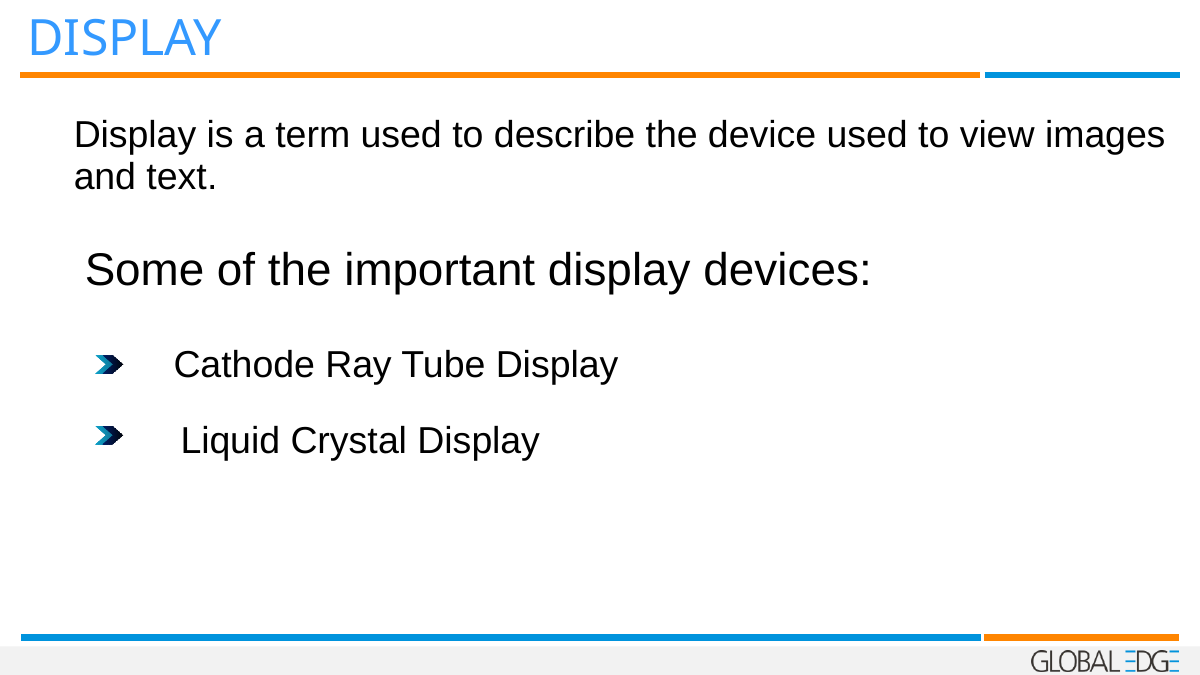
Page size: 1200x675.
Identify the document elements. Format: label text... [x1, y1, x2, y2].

text_box Liquid Crystal Display [165, 412, 556, 470]
title DISPLAY [12, 6, 1088, 66]
text_box Display is a term used to describe the device used to view images and text. [59, 106, 1181, 206]
picture [94, 425, 125, 446]
picture [94, 354, 125, 375]
text_box Some of the important display devices: [69, 236, 888, 303]
picture [1031, 650, 1179, 672]
text_box Cathode Ray Tube Display [158, 335, 634, 393]
